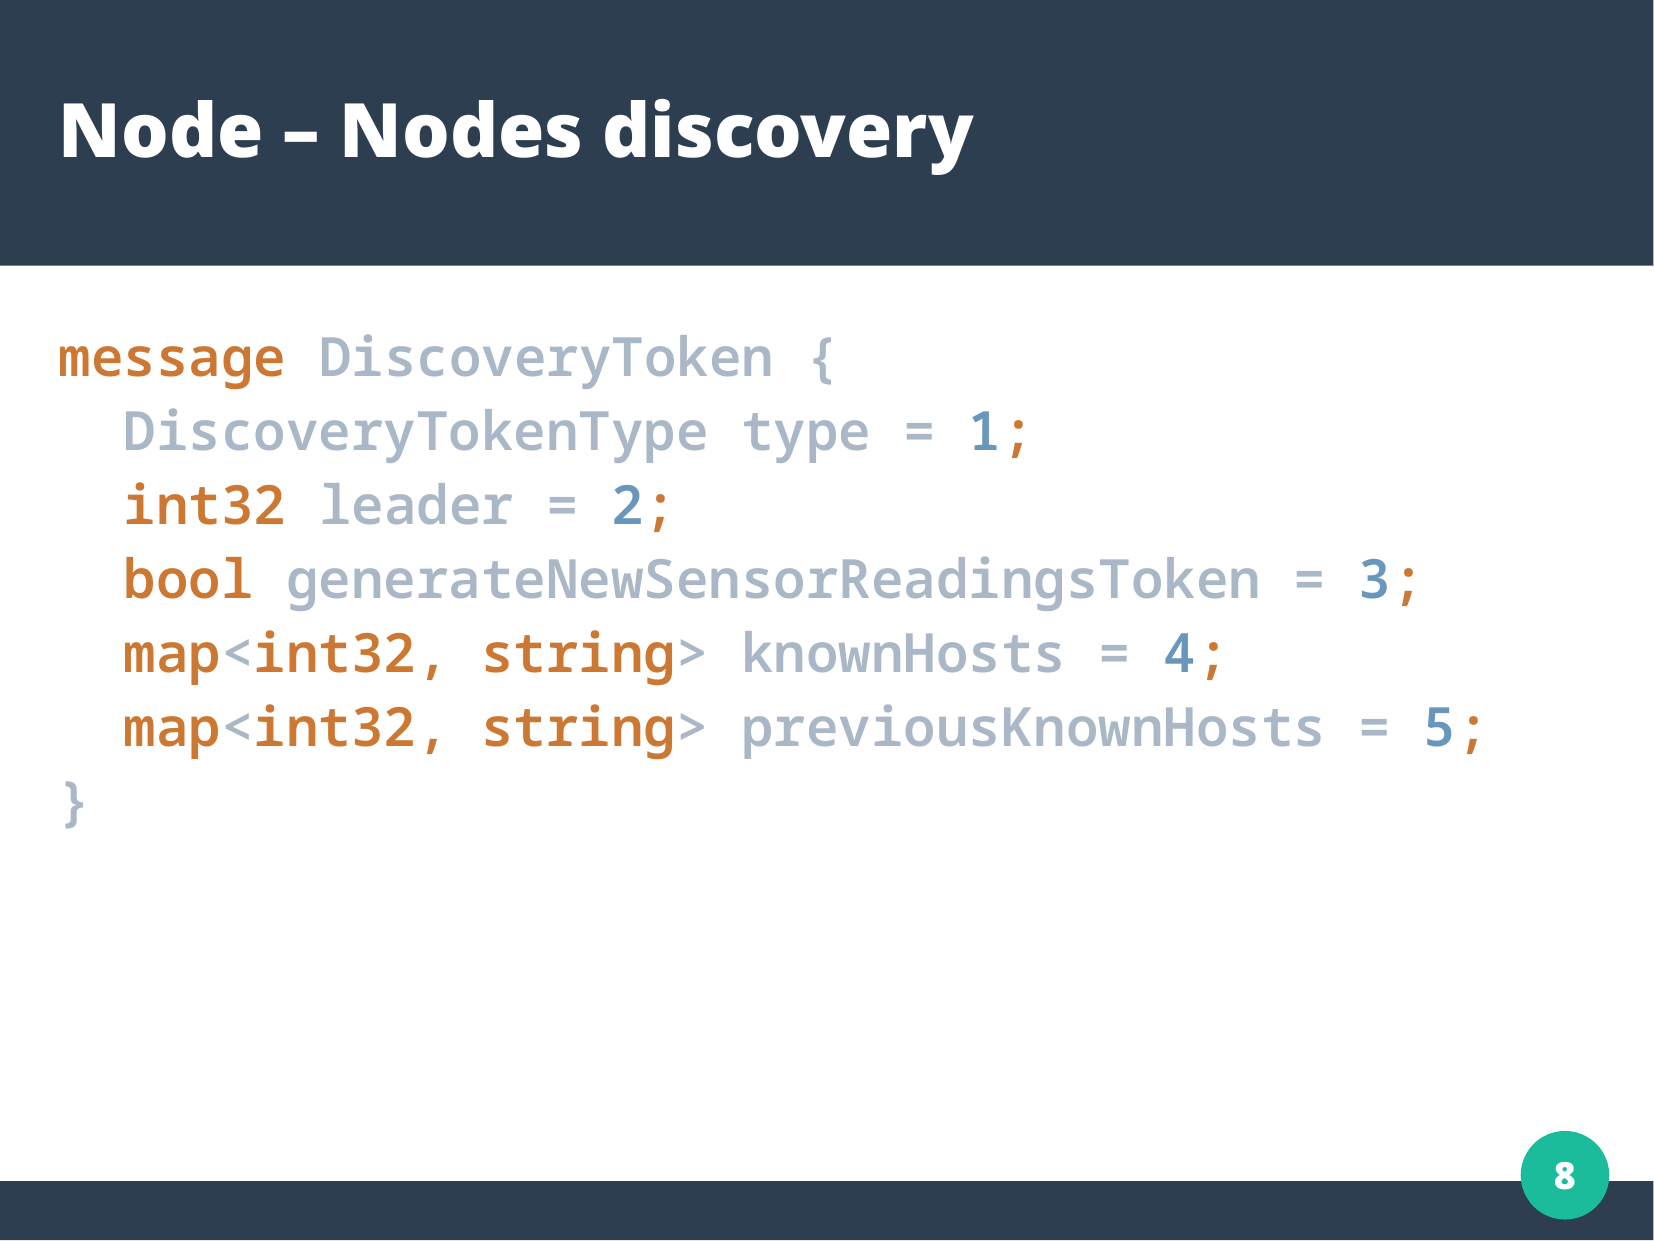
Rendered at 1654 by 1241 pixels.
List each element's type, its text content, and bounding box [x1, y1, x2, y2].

list message DiscoveryToken { DiscoveryTokenType type = 1; int32 leader = 2; bool generateNewSensorReadingsToken = 3; map<int32, string> knownHosts = 4; map<int32, string> previousKnownHosts = 5; } [59, 318, 1595, 1146]
title Node – Nodes discovery [59, 49, 1595, 207]
